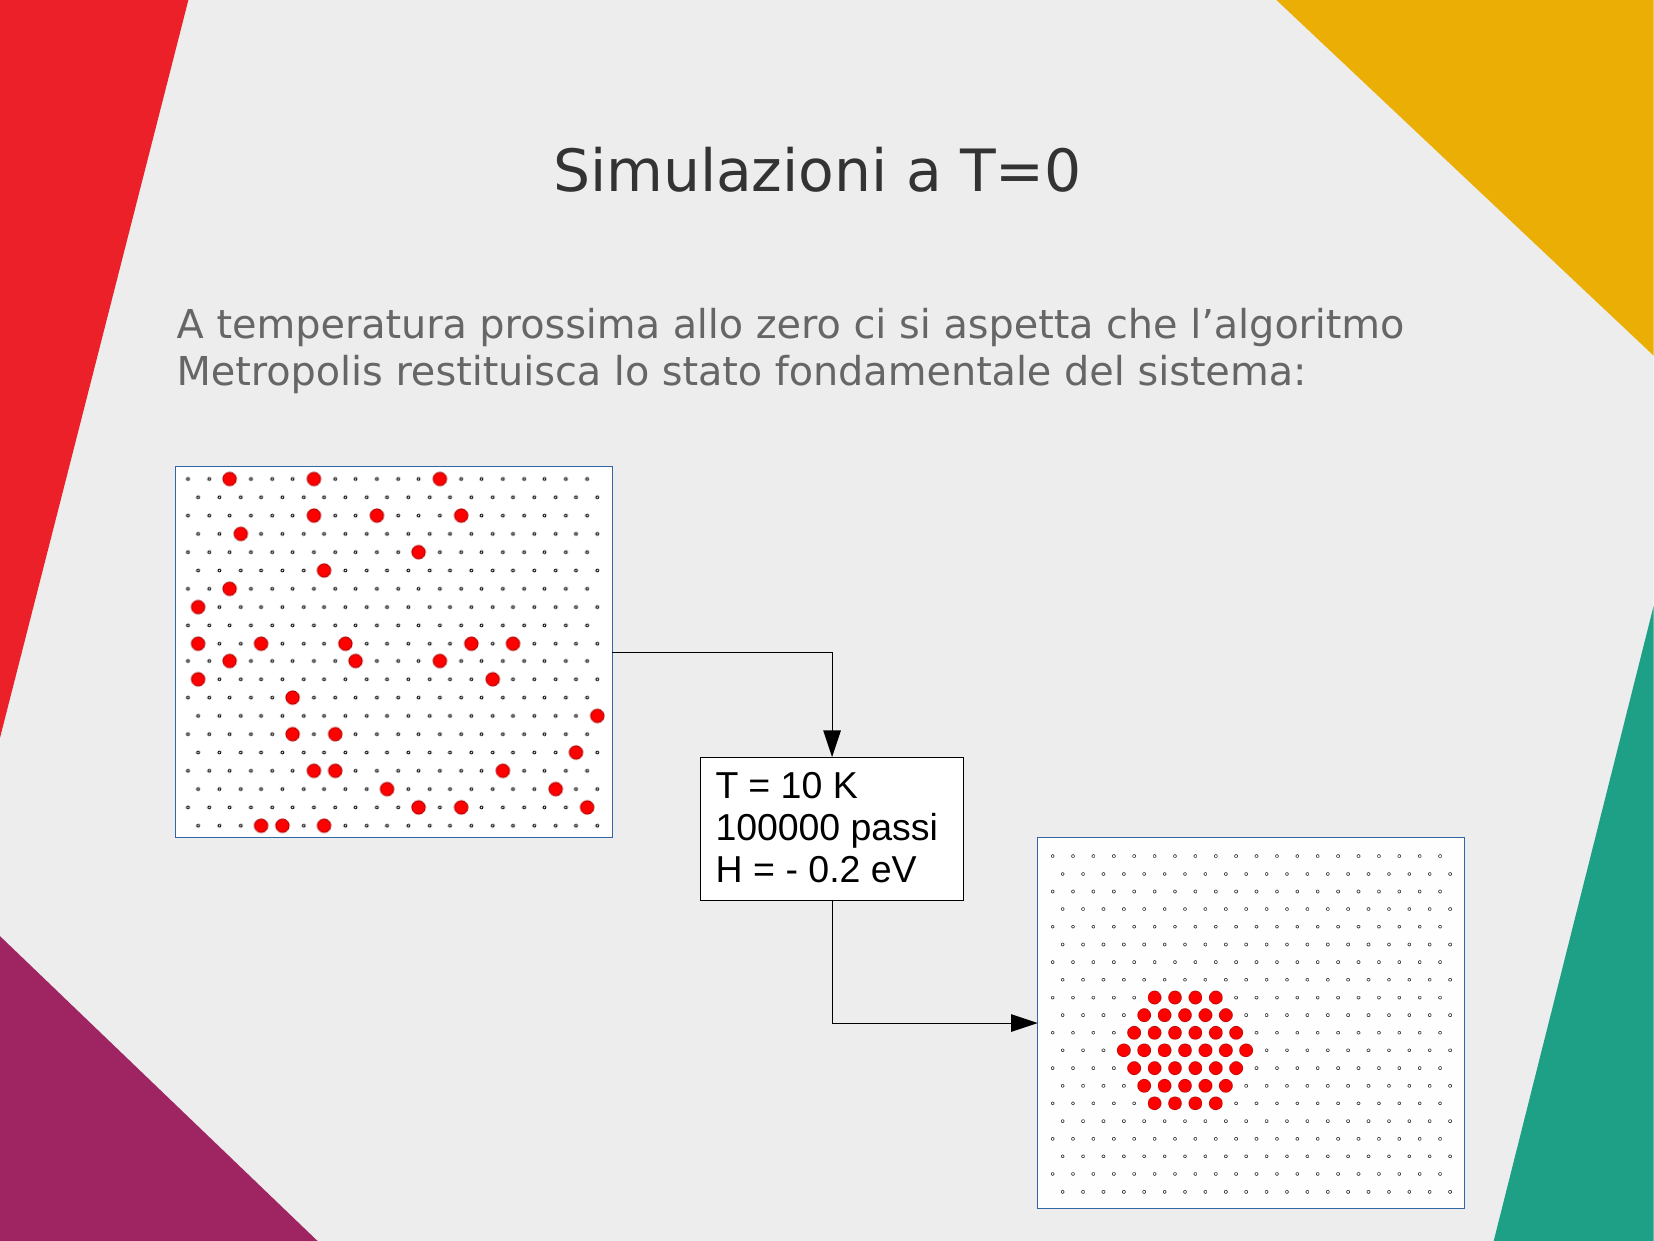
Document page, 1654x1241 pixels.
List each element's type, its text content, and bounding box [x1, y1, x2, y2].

title Simulazioni a T=0 [114, 73, 1539, 271]
picture [175, 466, 613, 838]
list A temperatura prossima allo zero ci si aspetta che l’algoritmo Metropolis restituisca lo stato fondamentale del sistema: [114, 302, 1539, 426]
text_box T = 10 K 100000 passi H = - 0.2 eV [700, 757, 964, 901]
picture [1037, 837, 1465, 1209]
